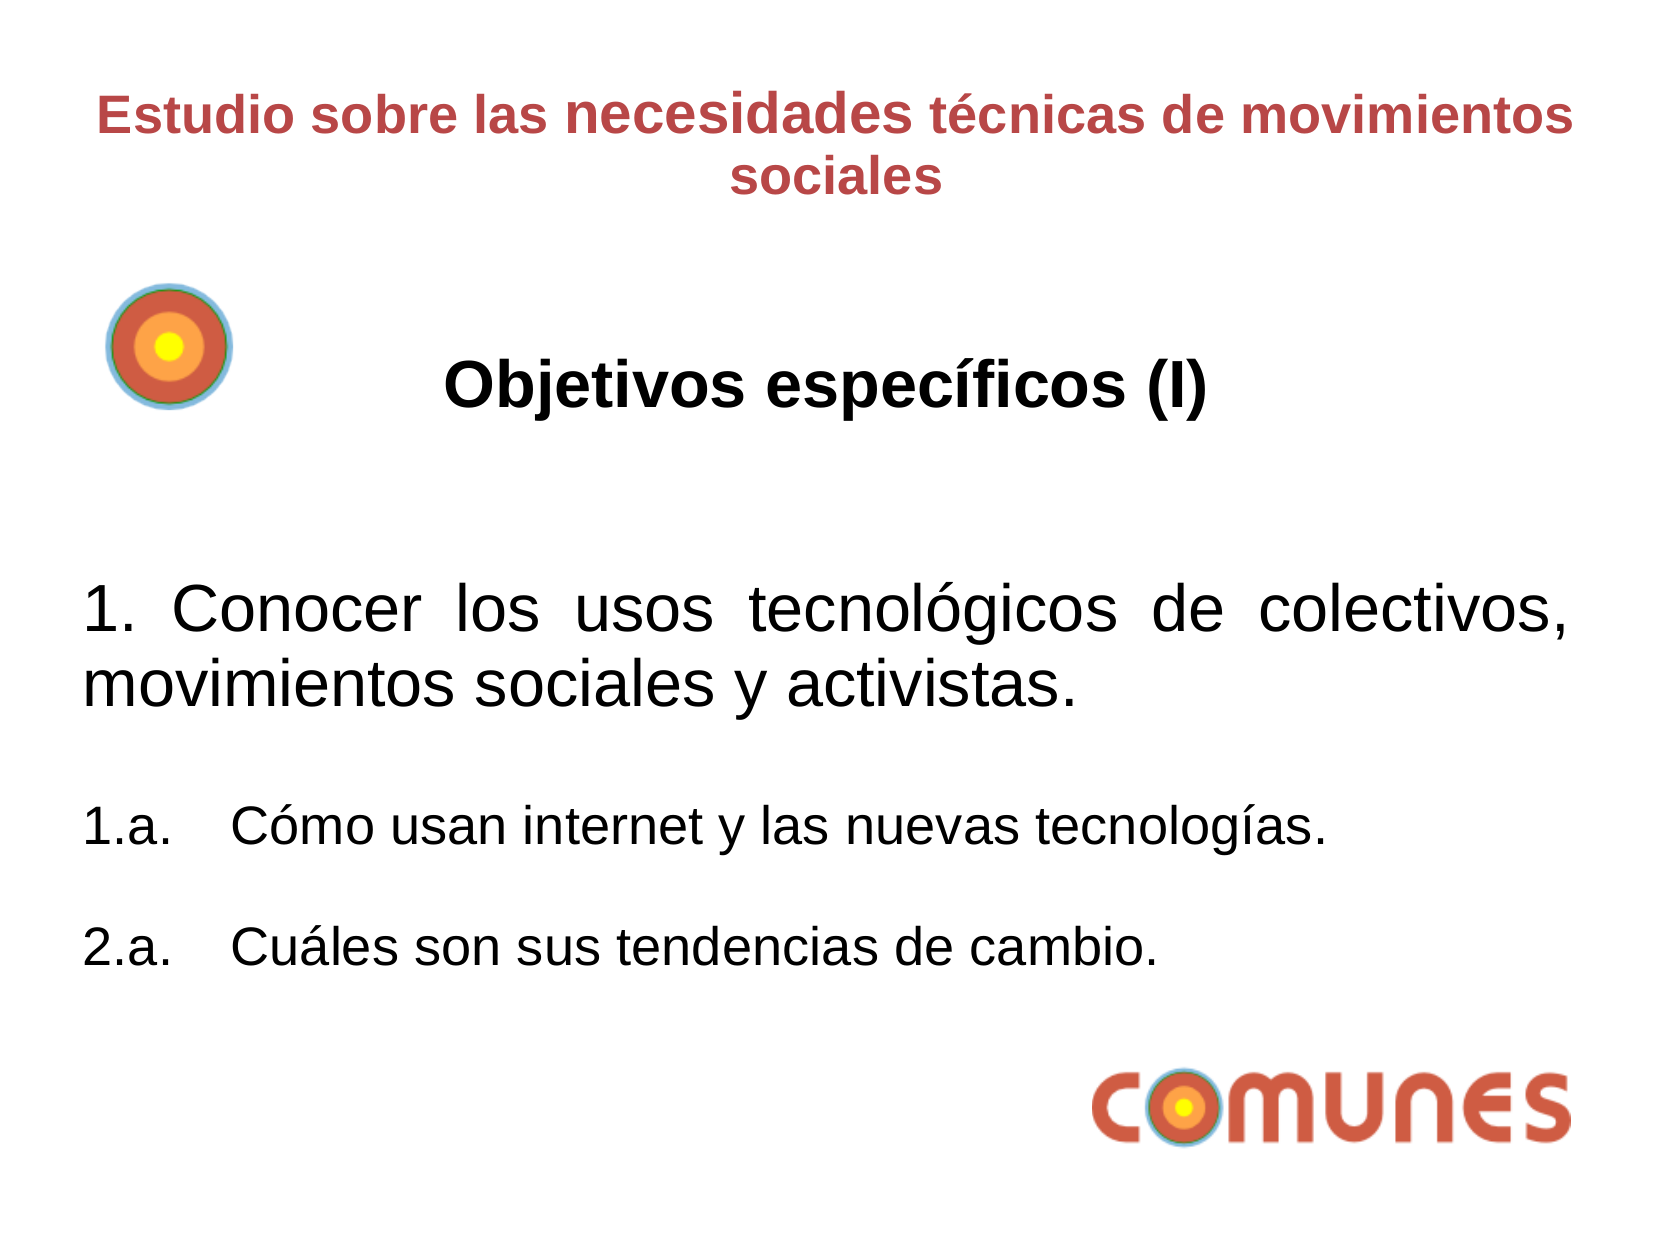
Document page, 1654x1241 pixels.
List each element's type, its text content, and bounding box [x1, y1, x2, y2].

picture [102, 280, 237, 414]
subtitle Objetivos específicos (I) 1. Conocer los usos tecnológicos de colectivos, movimientos sociales y activistas. 1.a. Cómo usan internet y las nuevas tecnologías. 2.a. Cuáles son sus tendencias de cambio. [82, 290, 1571, 1109]
text_box Estudio sobre las necesidades técnicas de movimientos sociales [59, 59, 1614, 228]
picture [1092, 1064, 1571, 1152]
